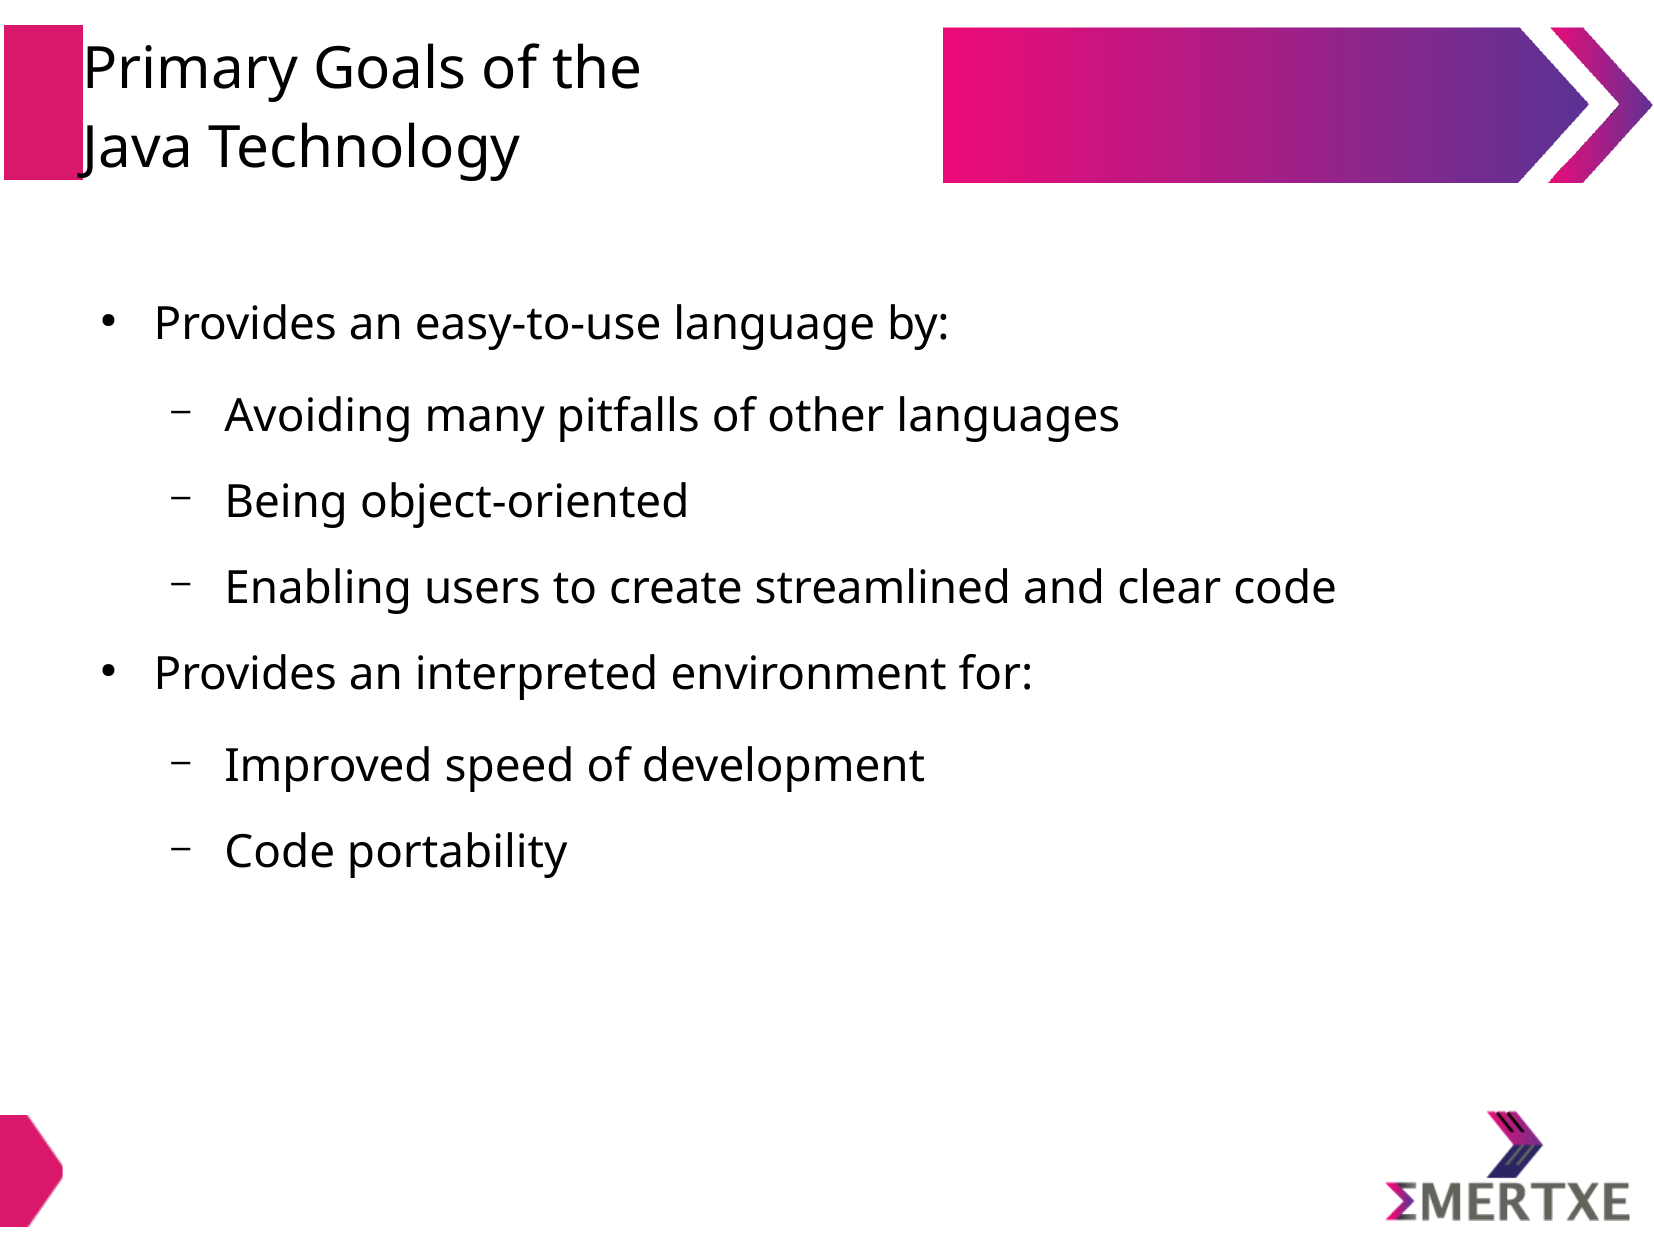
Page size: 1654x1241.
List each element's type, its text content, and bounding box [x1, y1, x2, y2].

title Primary Goals of the Java Technology [82, 2, 1571, 210]
picture [1571, 27, 1653, 183]
list Provides an easy-to-use language by: Avoiding many pitfalls of other languages Being object-oriented Enabling users to create streamlined and clear code Provides an interpreted environment for: Improved speed of development Code portability [82, 290, 1571, 1010]
picture [1385, 1107, 1631, 1221]
